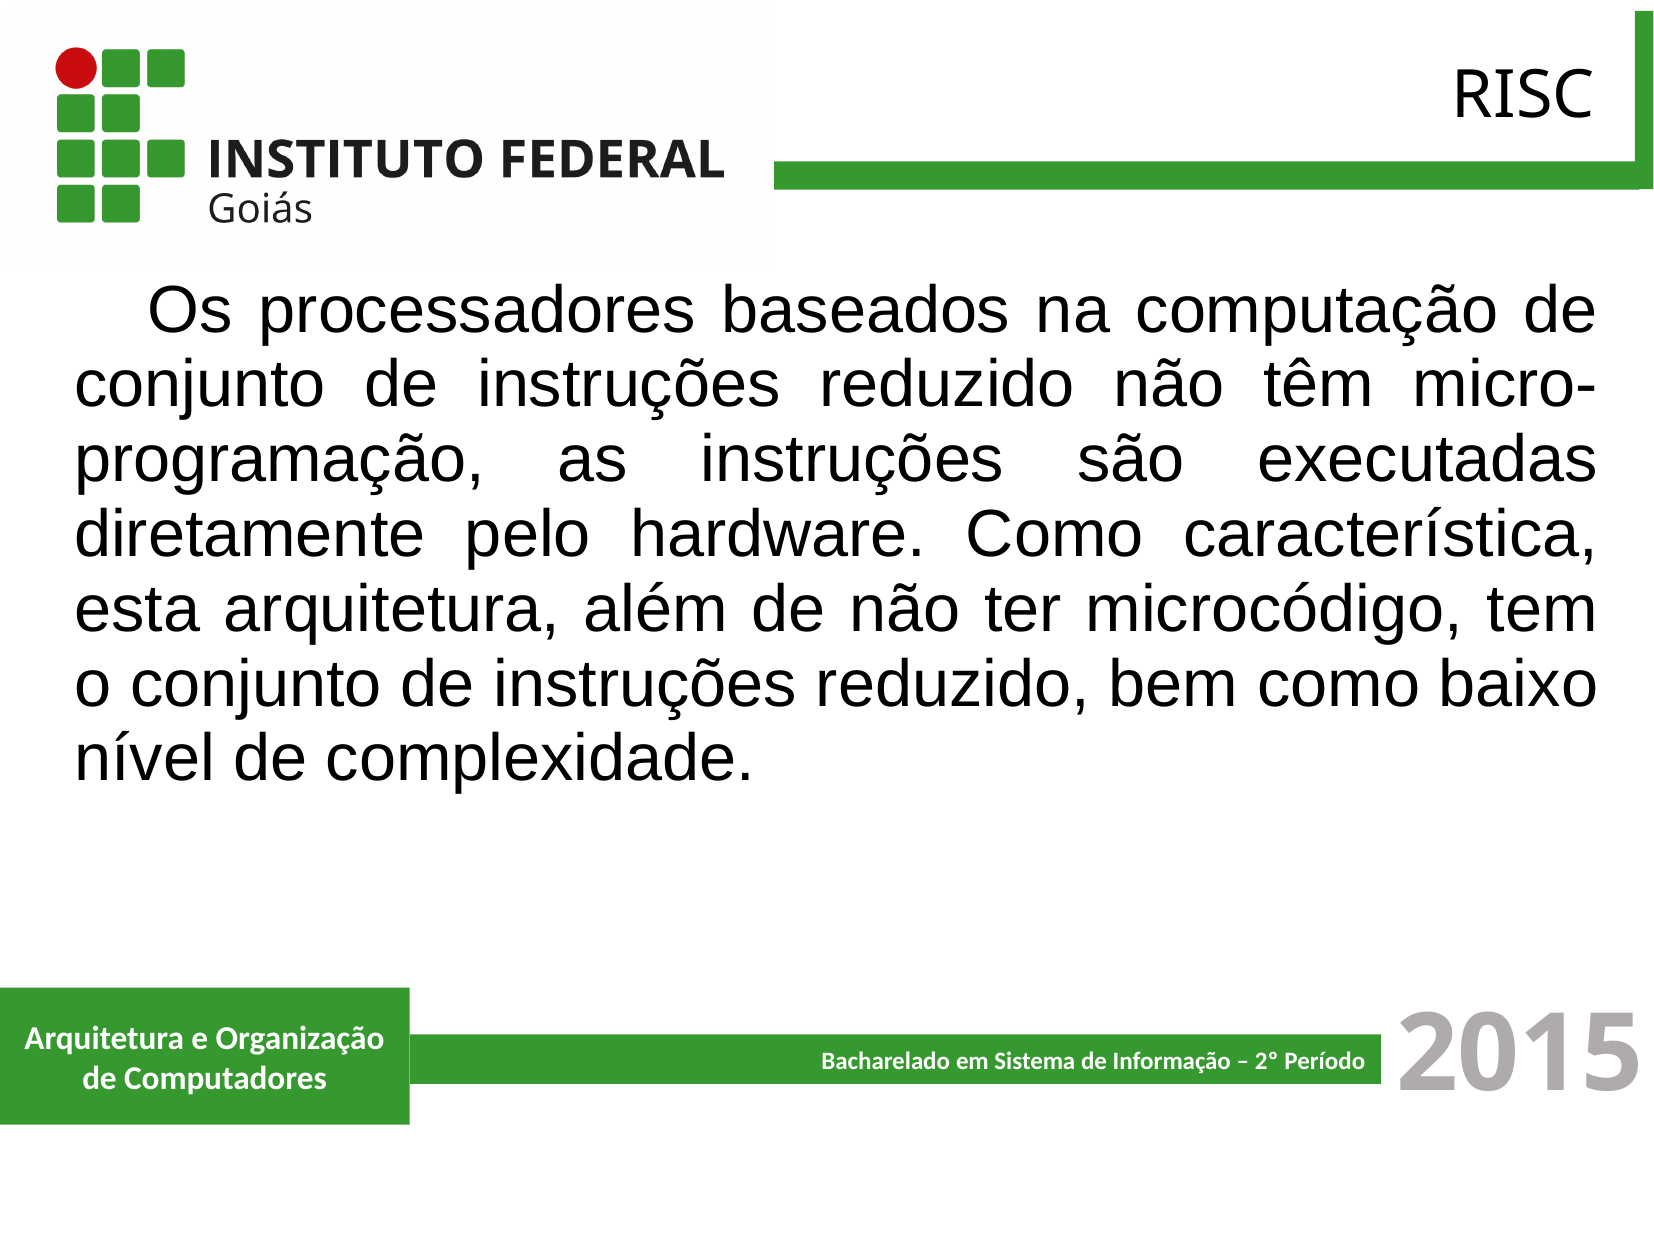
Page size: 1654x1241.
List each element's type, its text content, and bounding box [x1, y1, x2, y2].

text_box 2015 [1381, 975, 1648, 1125]
text_box RISC [860, 42, 1610, 138]
text_box Bacharelado em Sistema de Informação – 2º Período [410, 1034, 1382, 1084]
text_box Arquitetura e Organização de Computadores [0, 987, 410, 1125]
text_box Os processadores baseados na computação de conjunto de instruções reduzido não têm micro-programação, as instruções são executadas diretamente pelo hardware. Como característica, esta arquitetura, além de não ter microcódigo, tem o conjunto de instruções reduzido, bem como baixo nível de complexidade. [59, 264, 1615, 953]
picture [5, 5, 774, 265]
text_box [774, 10, 1654, 190]
